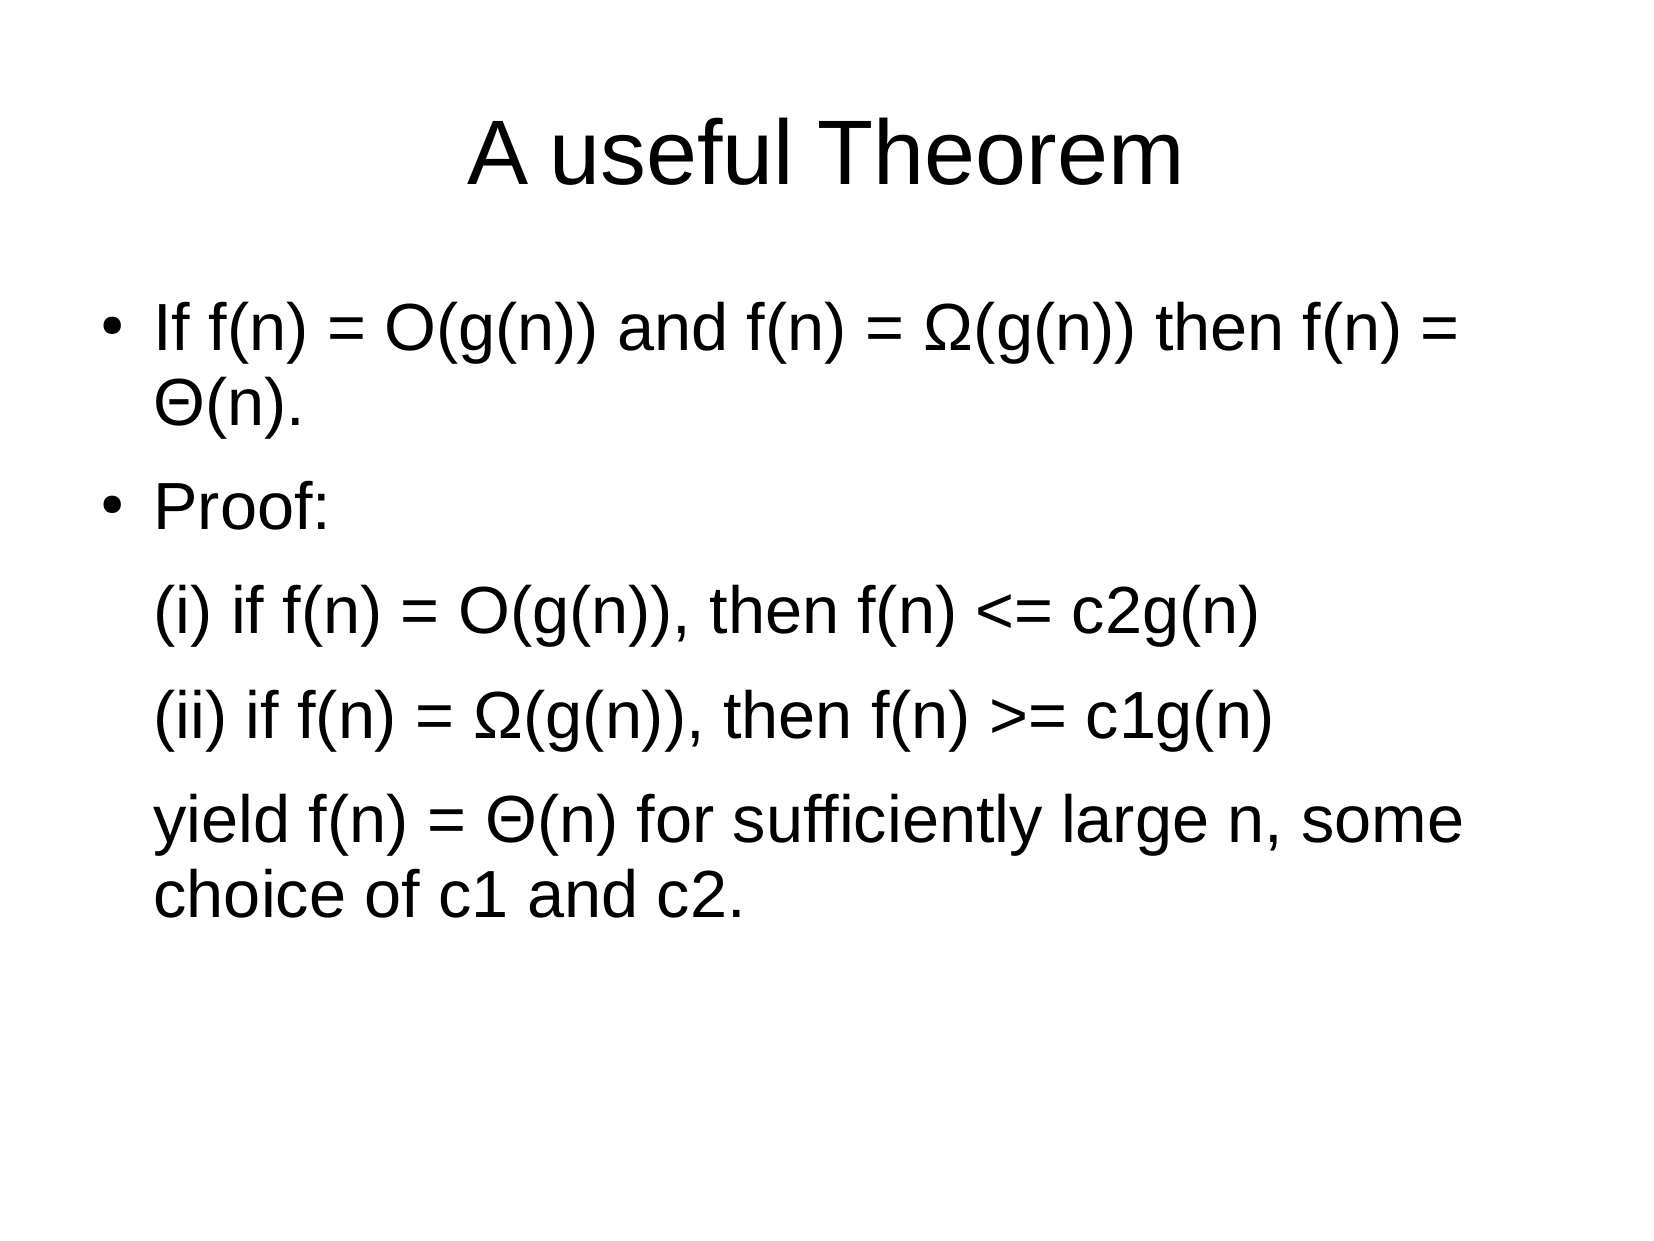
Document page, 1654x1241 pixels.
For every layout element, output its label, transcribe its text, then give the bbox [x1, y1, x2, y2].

list If f(n) = O(g(n)) and f(n) = Ω(g(n)) then f(n) = Θ(n). Proof: (i) if f(n) = O(g(n)), then f(n) <= c2g(n) (ii) if f(n) = Ω(g(n)), then f(n) >= c1g(n) yield f(n) = Θ(n) for sufficiently large n, some choice of c1 and c2. [82, 290, 1571, 1109]
title A useful Theorem [82, 49, 1571, 257]
